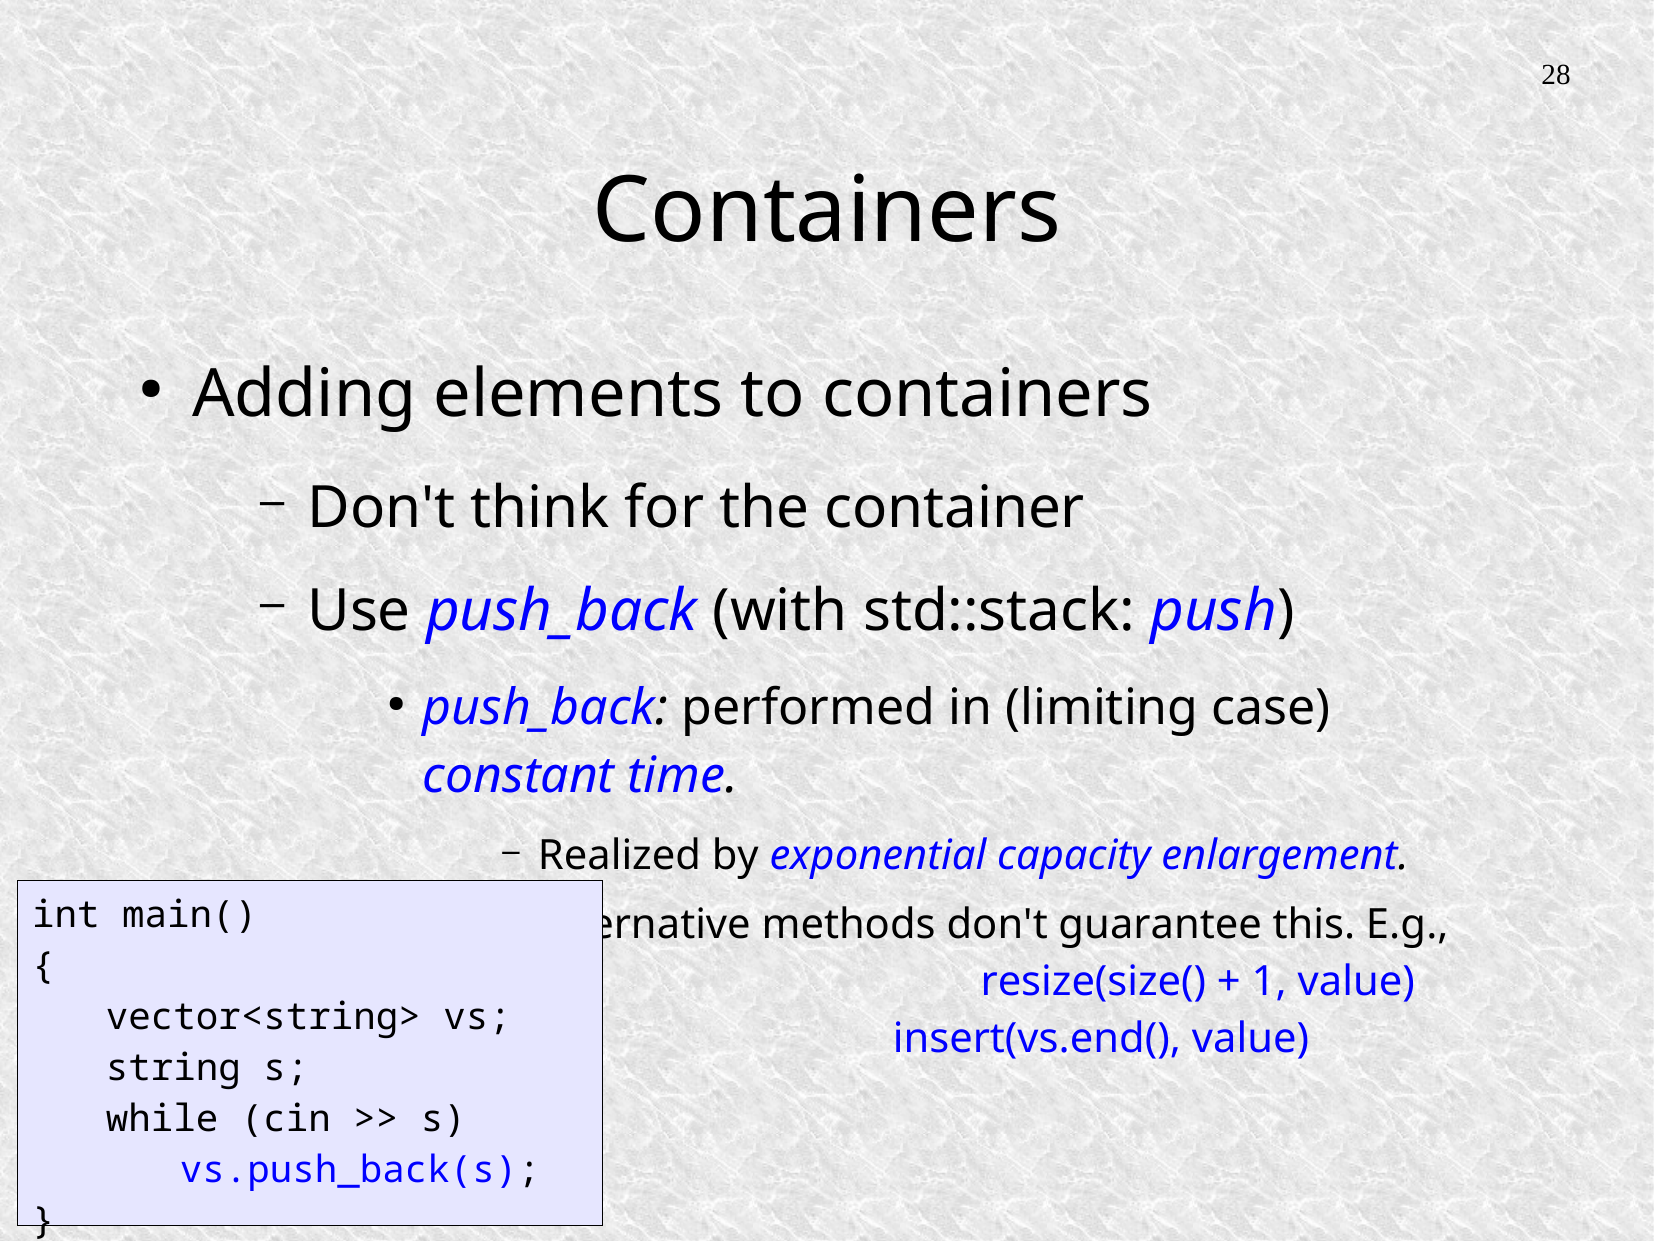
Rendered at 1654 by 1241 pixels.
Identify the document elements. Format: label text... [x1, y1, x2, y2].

text_box [17, 880, 603, 1226]
text_box int main() { vector<string> vs; string s; while (cin >> s) vs.push_back(s); } [32, 887, 540, 1192]
title Containers [121, 102, 1534, 311]
picture [0, 0, 1654, 1241]
list Adding elements to containers Don't think for the container Use push_back (with std::stack: push) push_back: performed in (limiting case) constant time. Realized by exponential capacity enlargement. Alternative methods don't guarantee this. E.g., resize(size() + 1, value) insert(vs.end(), value) [121, 344, 1534, 1188]
